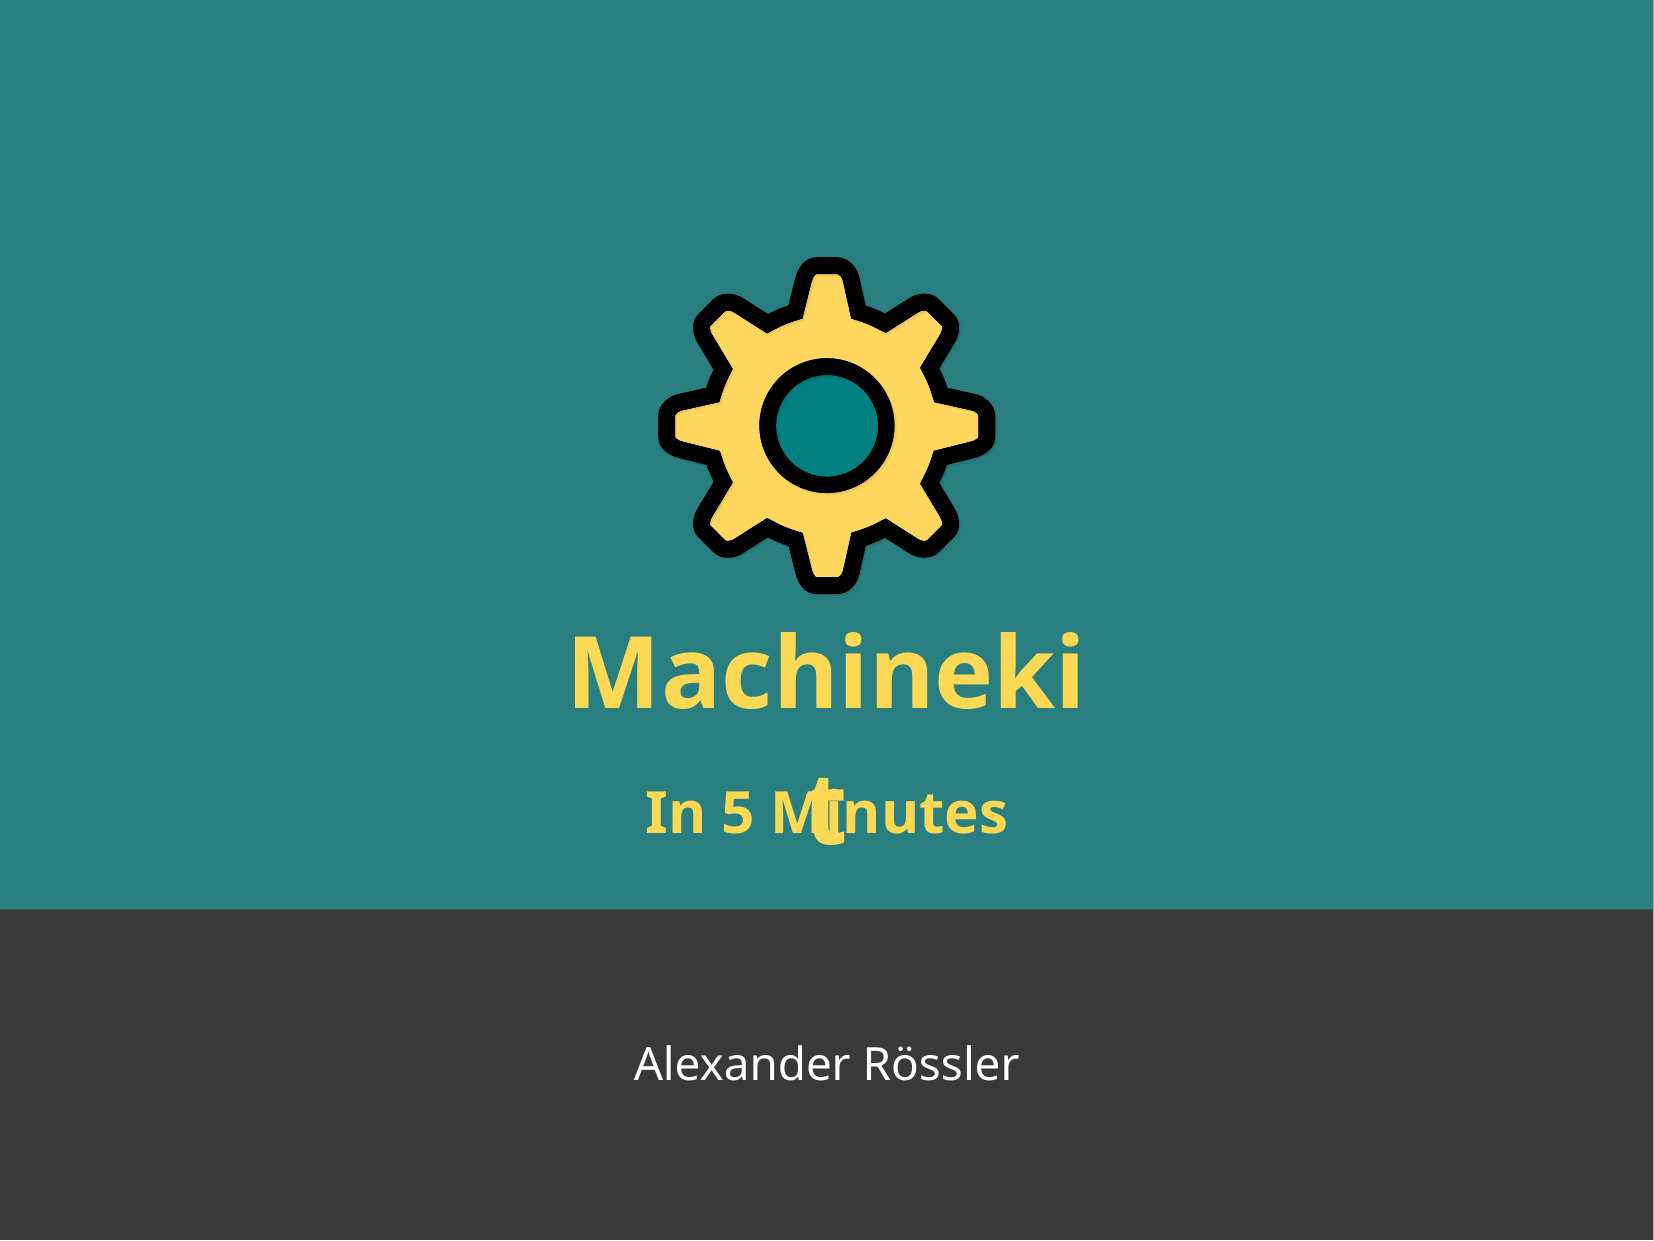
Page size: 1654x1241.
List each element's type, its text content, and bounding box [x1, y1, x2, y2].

subtitle Alexander Rössler [59, 944, 1595, 1182]
title In 5 Minutes [59, 732, 1595, 890]
